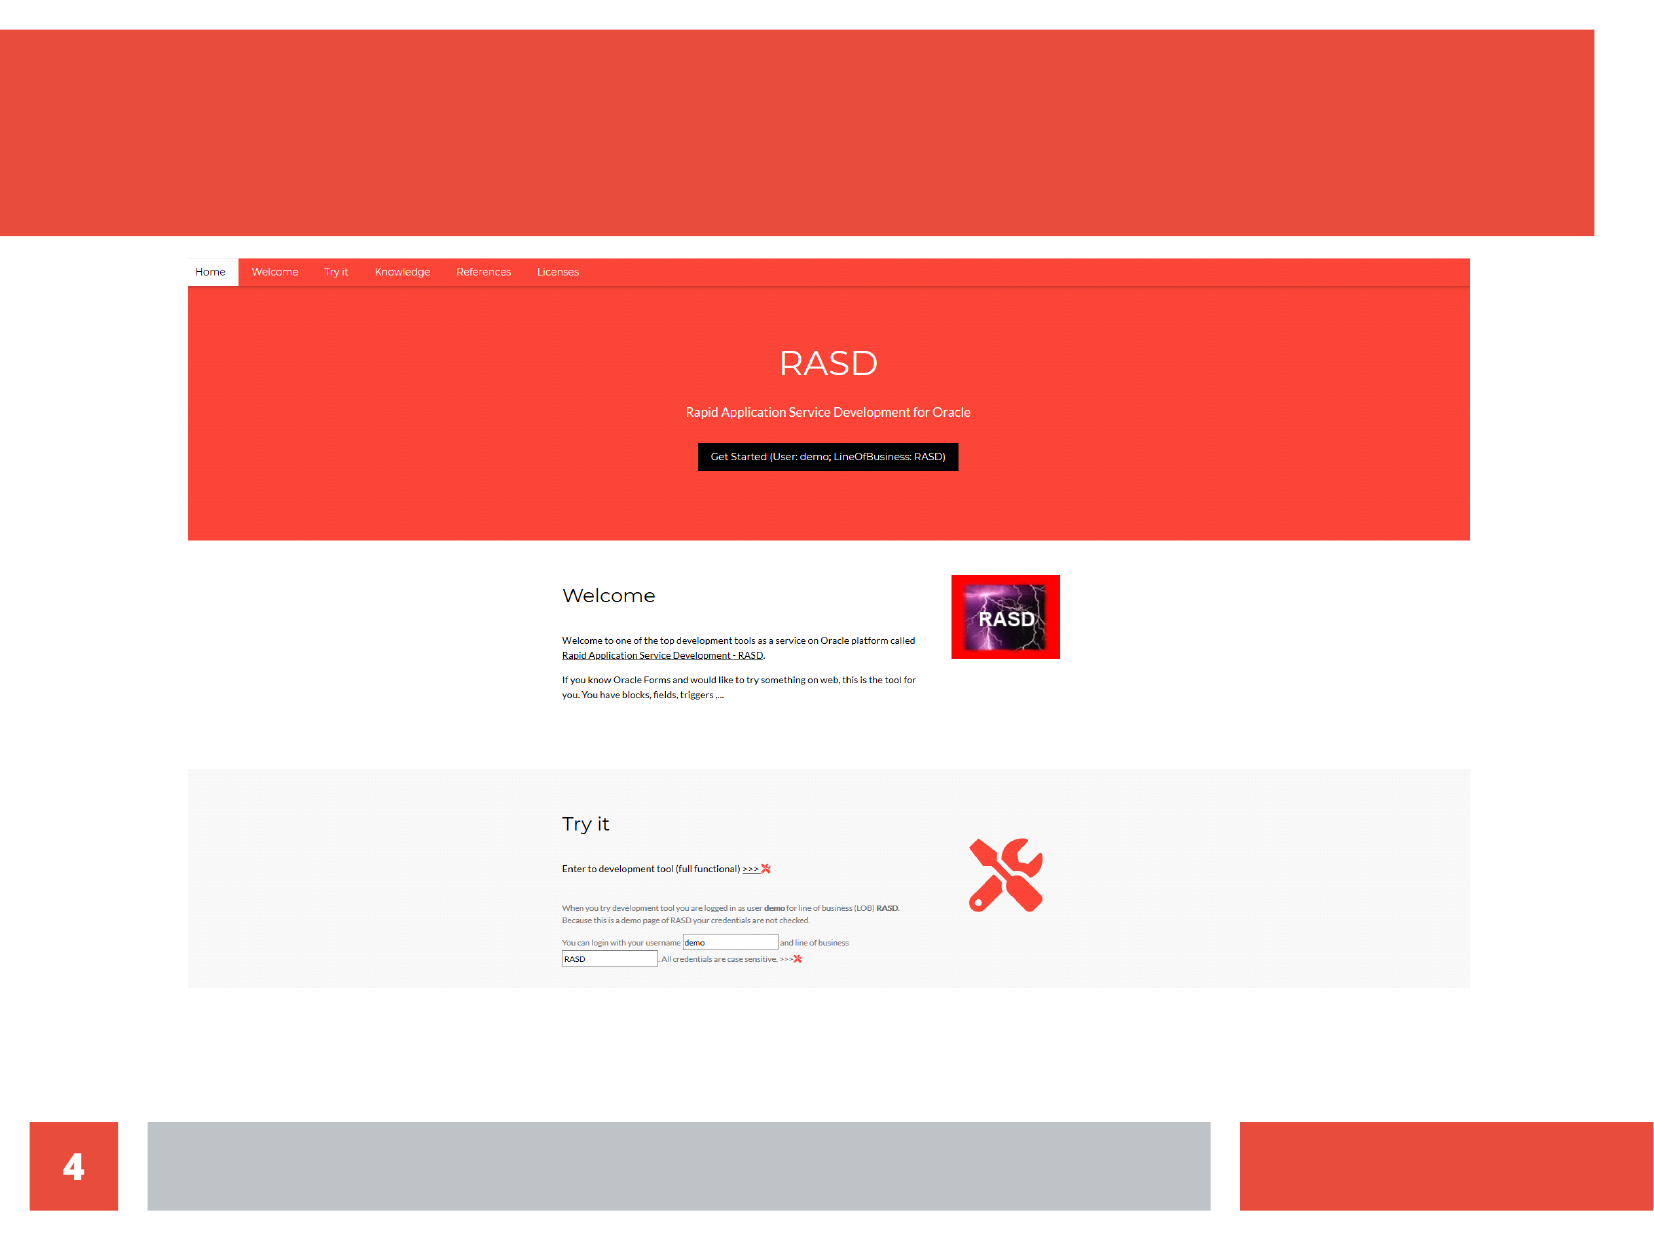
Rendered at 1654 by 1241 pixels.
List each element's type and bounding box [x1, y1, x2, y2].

picture [188, 256, 1470, 989]
